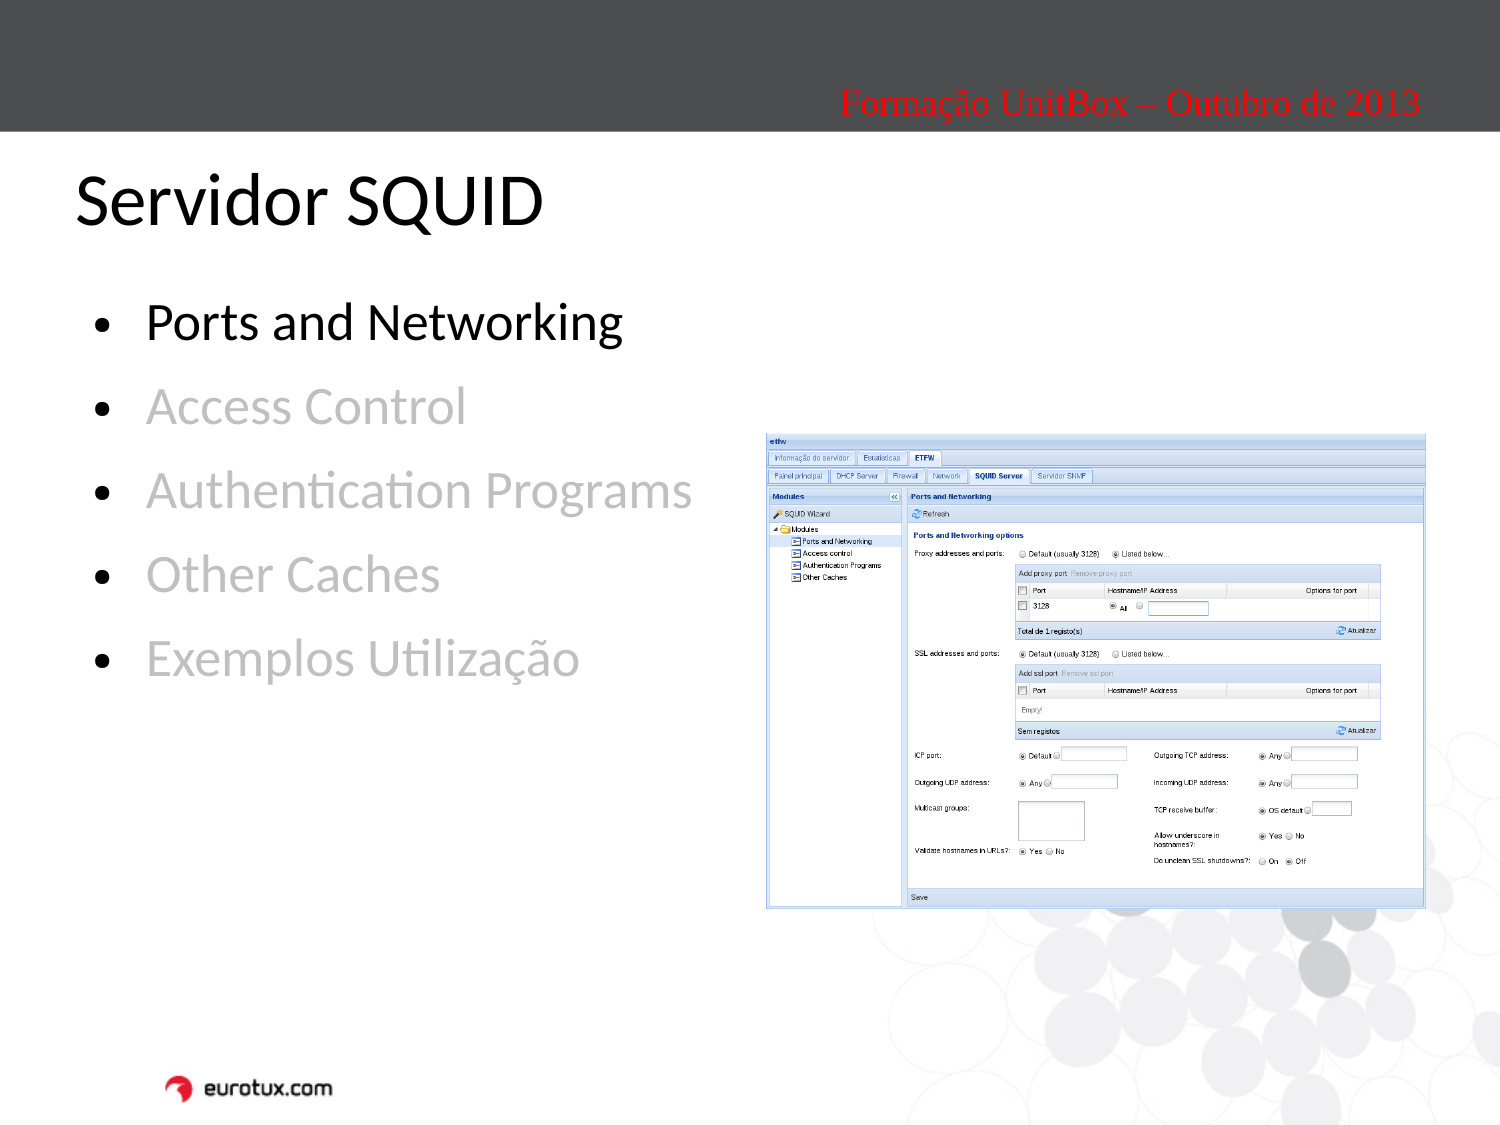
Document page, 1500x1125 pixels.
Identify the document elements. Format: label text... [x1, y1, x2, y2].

title Servidor SQUID [75, 112, 1425, 301]
picture [0, 0, 1500, 1125]
list Ports and Networking Access Control Authentication Programs Other Caches Exemplos Utilização [75, 299, 734, 1043]
